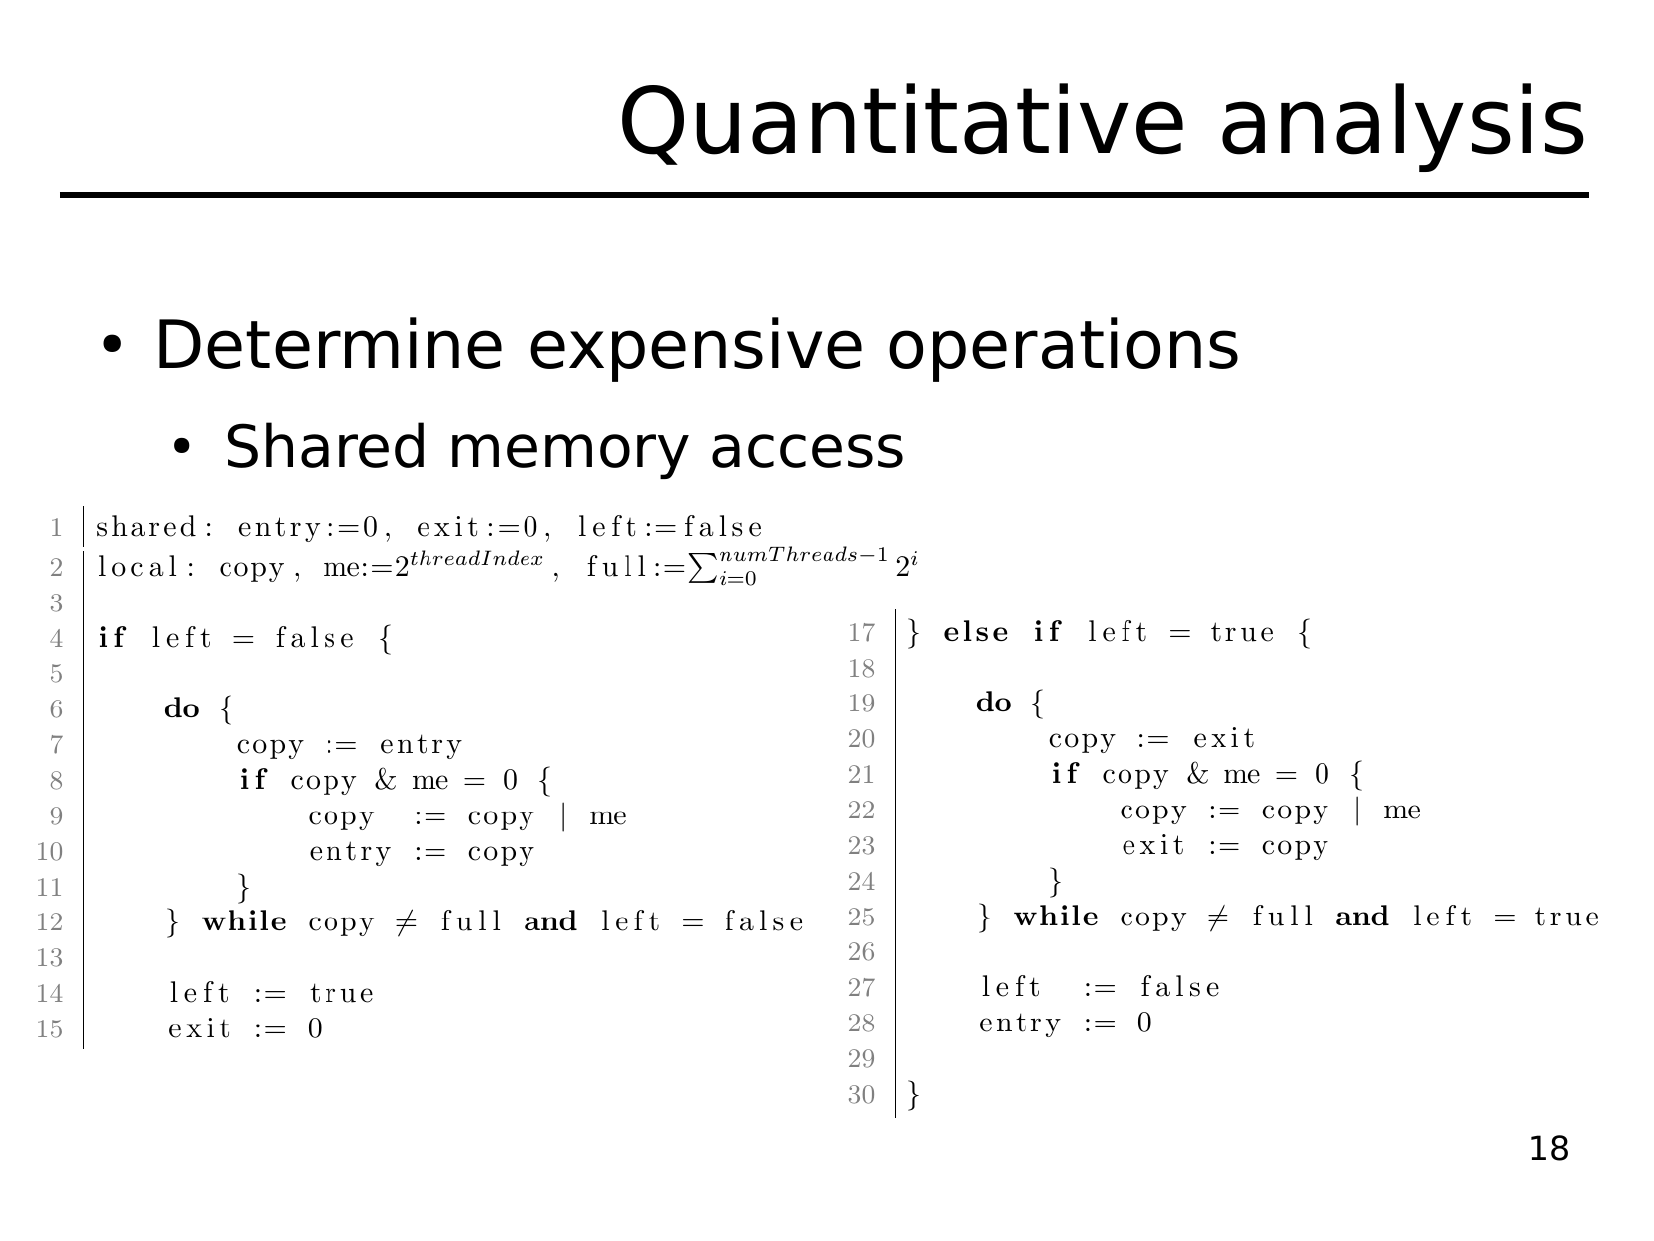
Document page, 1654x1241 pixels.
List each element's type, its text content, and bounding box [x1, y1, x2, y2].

picture [30, 494, 1623, 1131]
title Quantitative analysis [101, 17, 1590, 226]
list Determine expensive operations Shared memory access [82, 306, 1571, 1111]
